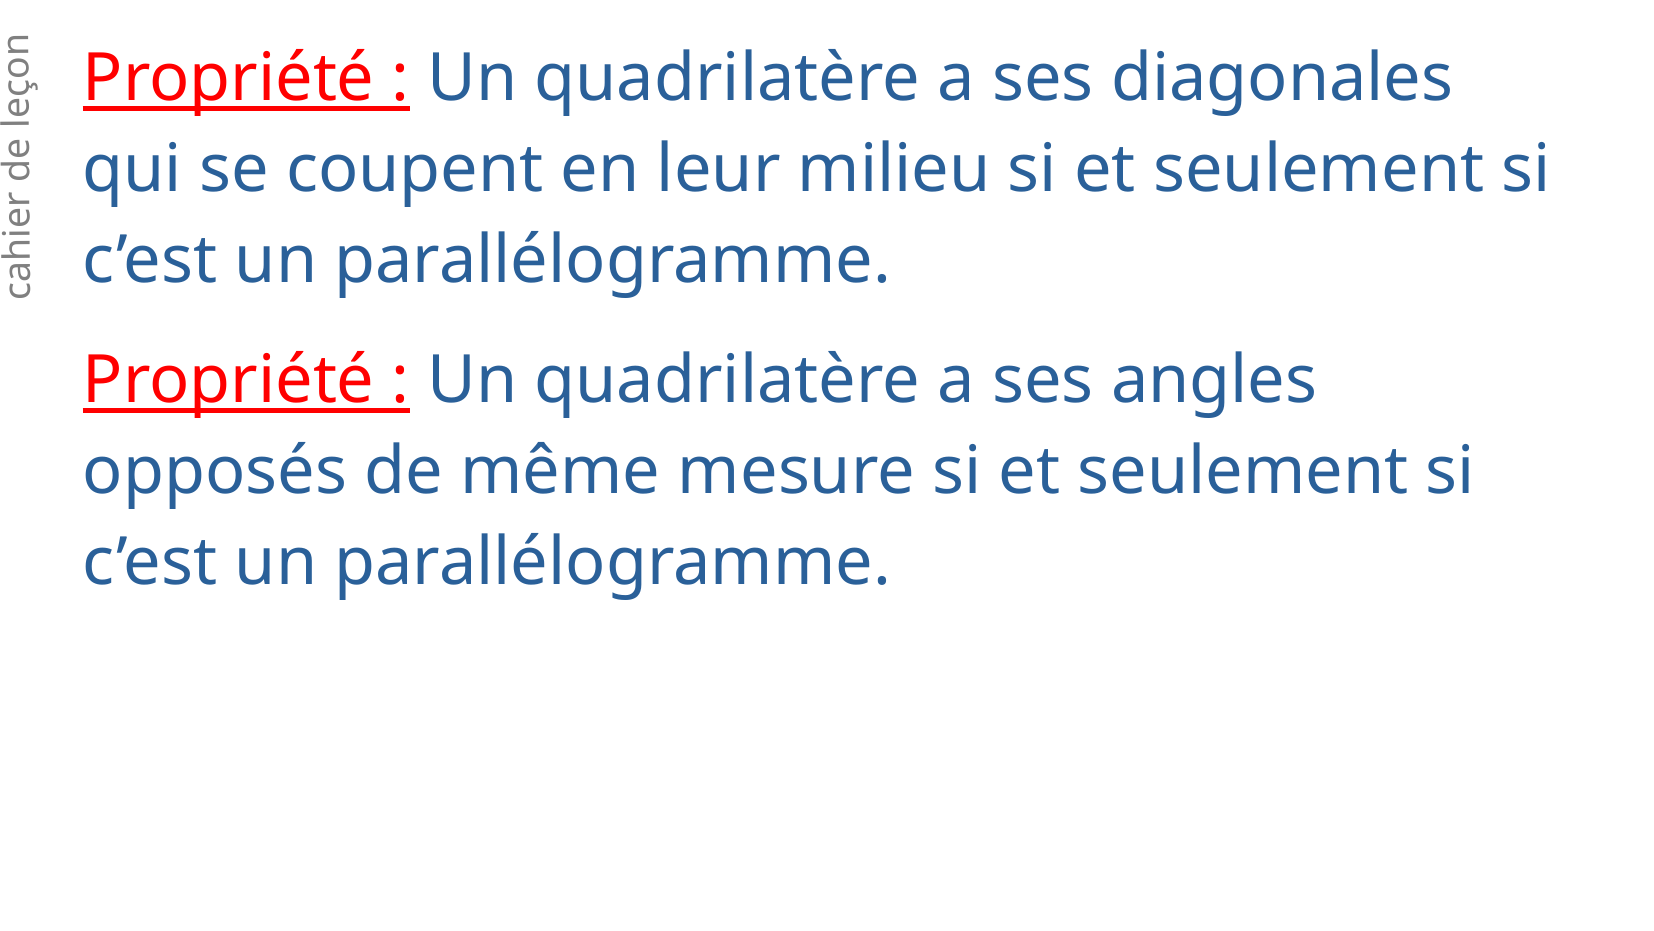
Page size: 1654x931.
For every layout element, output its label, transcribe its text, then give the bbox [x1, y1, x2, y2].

list Propriété : Un quadrilatère a ses diagonales qui se coupent en leur milieu si et seulement si c’est un parallélogramme. Propriété : Un quadrilatère a ses angles opposés de même mesure si et seulement si c’est un parallélogramme. [82, 29, 1571, 857]
text_box cahier de leçon [0, 0, 89, 316]
